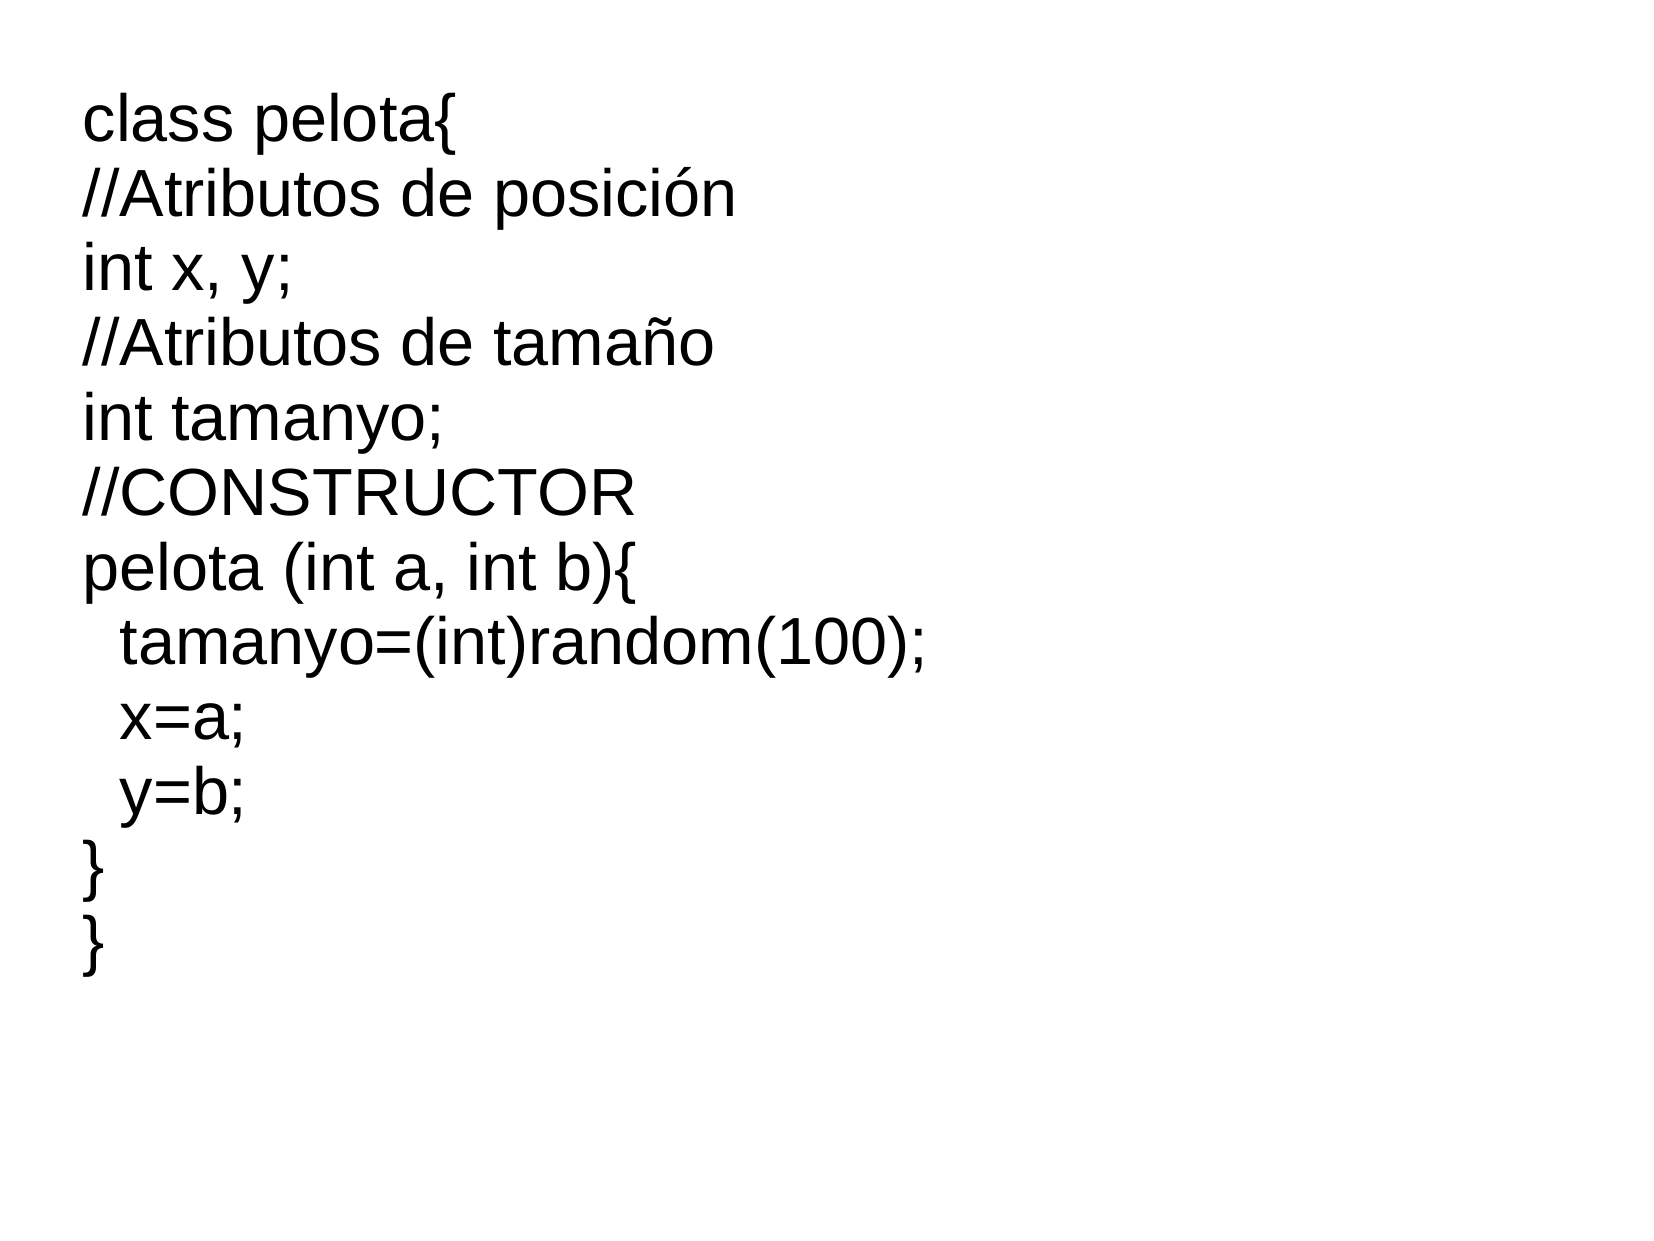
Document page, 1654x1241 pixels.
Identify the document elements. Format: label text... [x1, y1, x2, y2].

subtitle class pelota{ //Atributos de posición int x, y; //Atributos de tamaño int tamanyo; //CONSTRUCTOR pelota (int a, int b){ tamanyo=(int)random(100); x=a; y=b; } } [82, 49, 1571, 1010]
